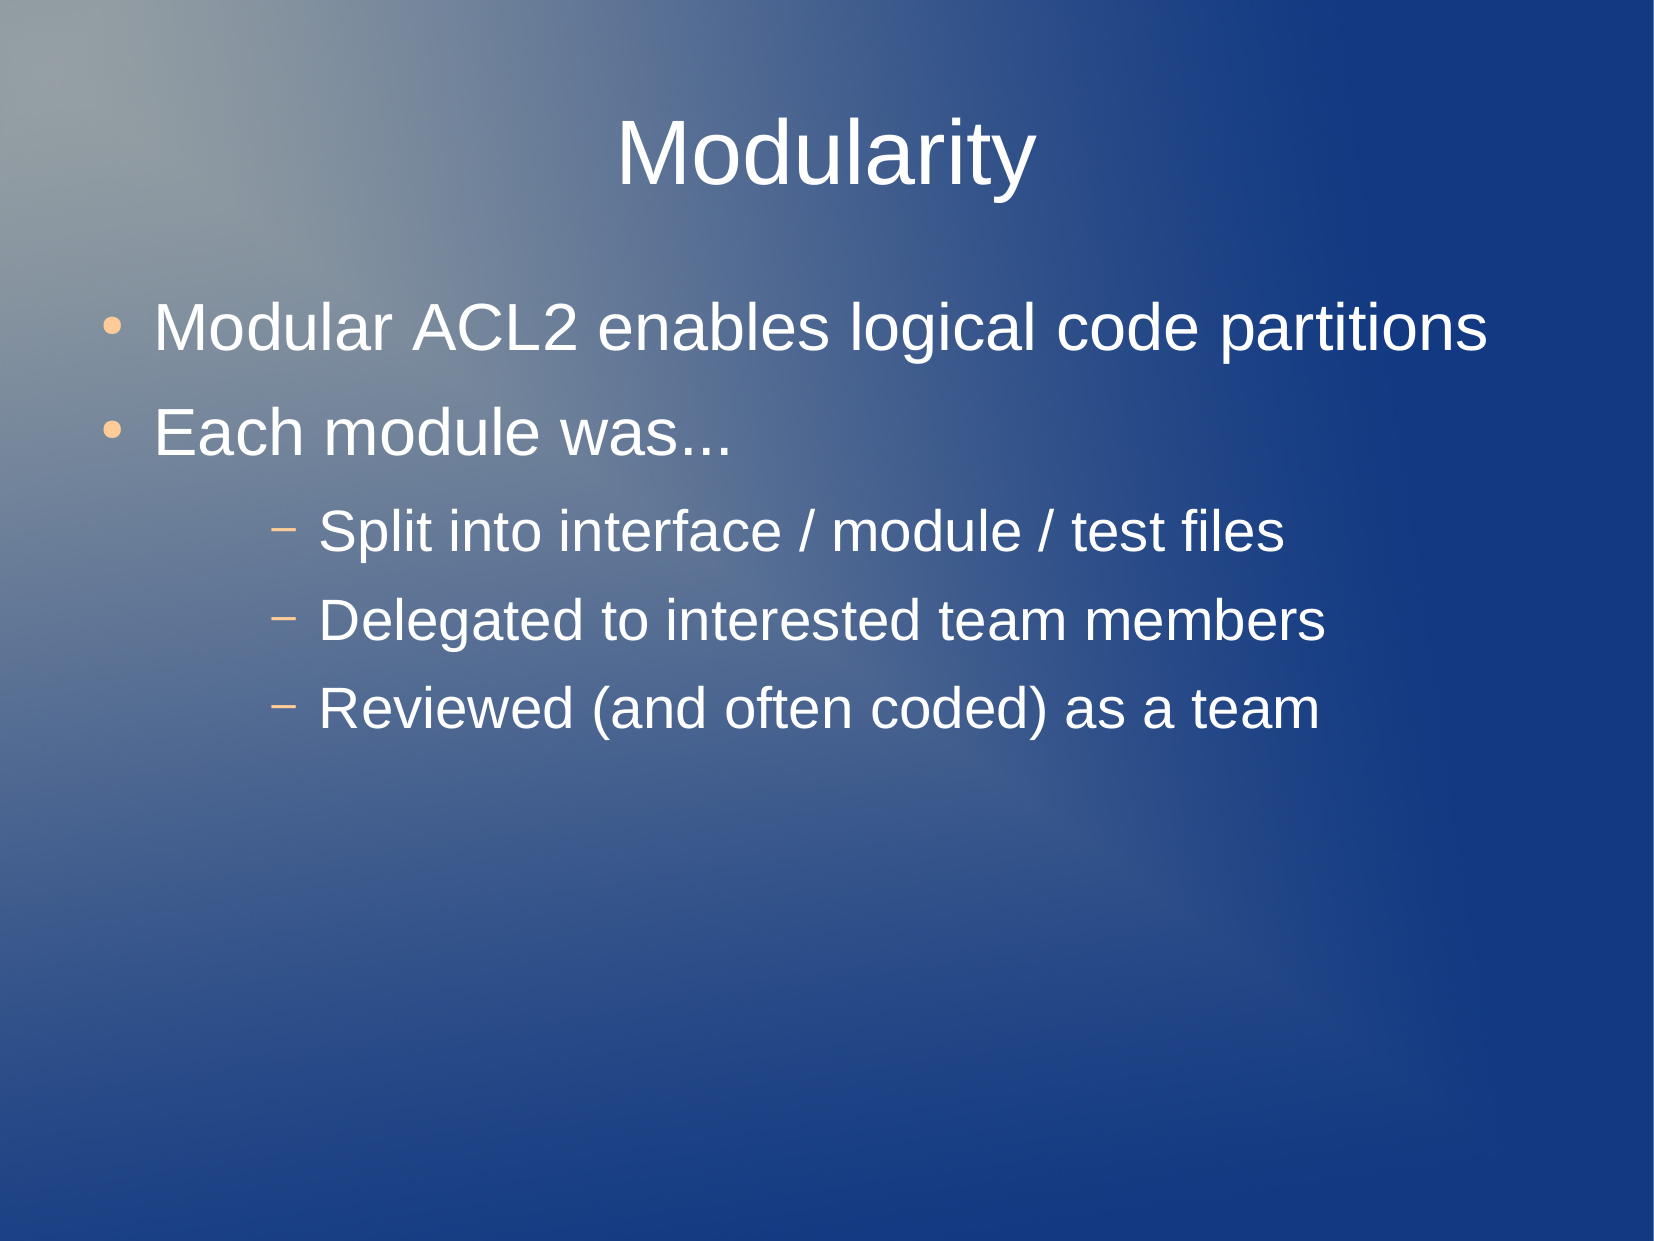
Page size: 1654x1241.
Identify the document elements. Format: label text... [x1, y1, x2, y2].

title Modularity [82, 56, 1571, 250]
picture [0, 0, 1654, 1241]
list Modular ACL2 enables logical code partitions Each module was... Split into interface / module / test files Delegated to interested team members Reviewed (and often coded) as a team [82, 290, 1571, 742]
